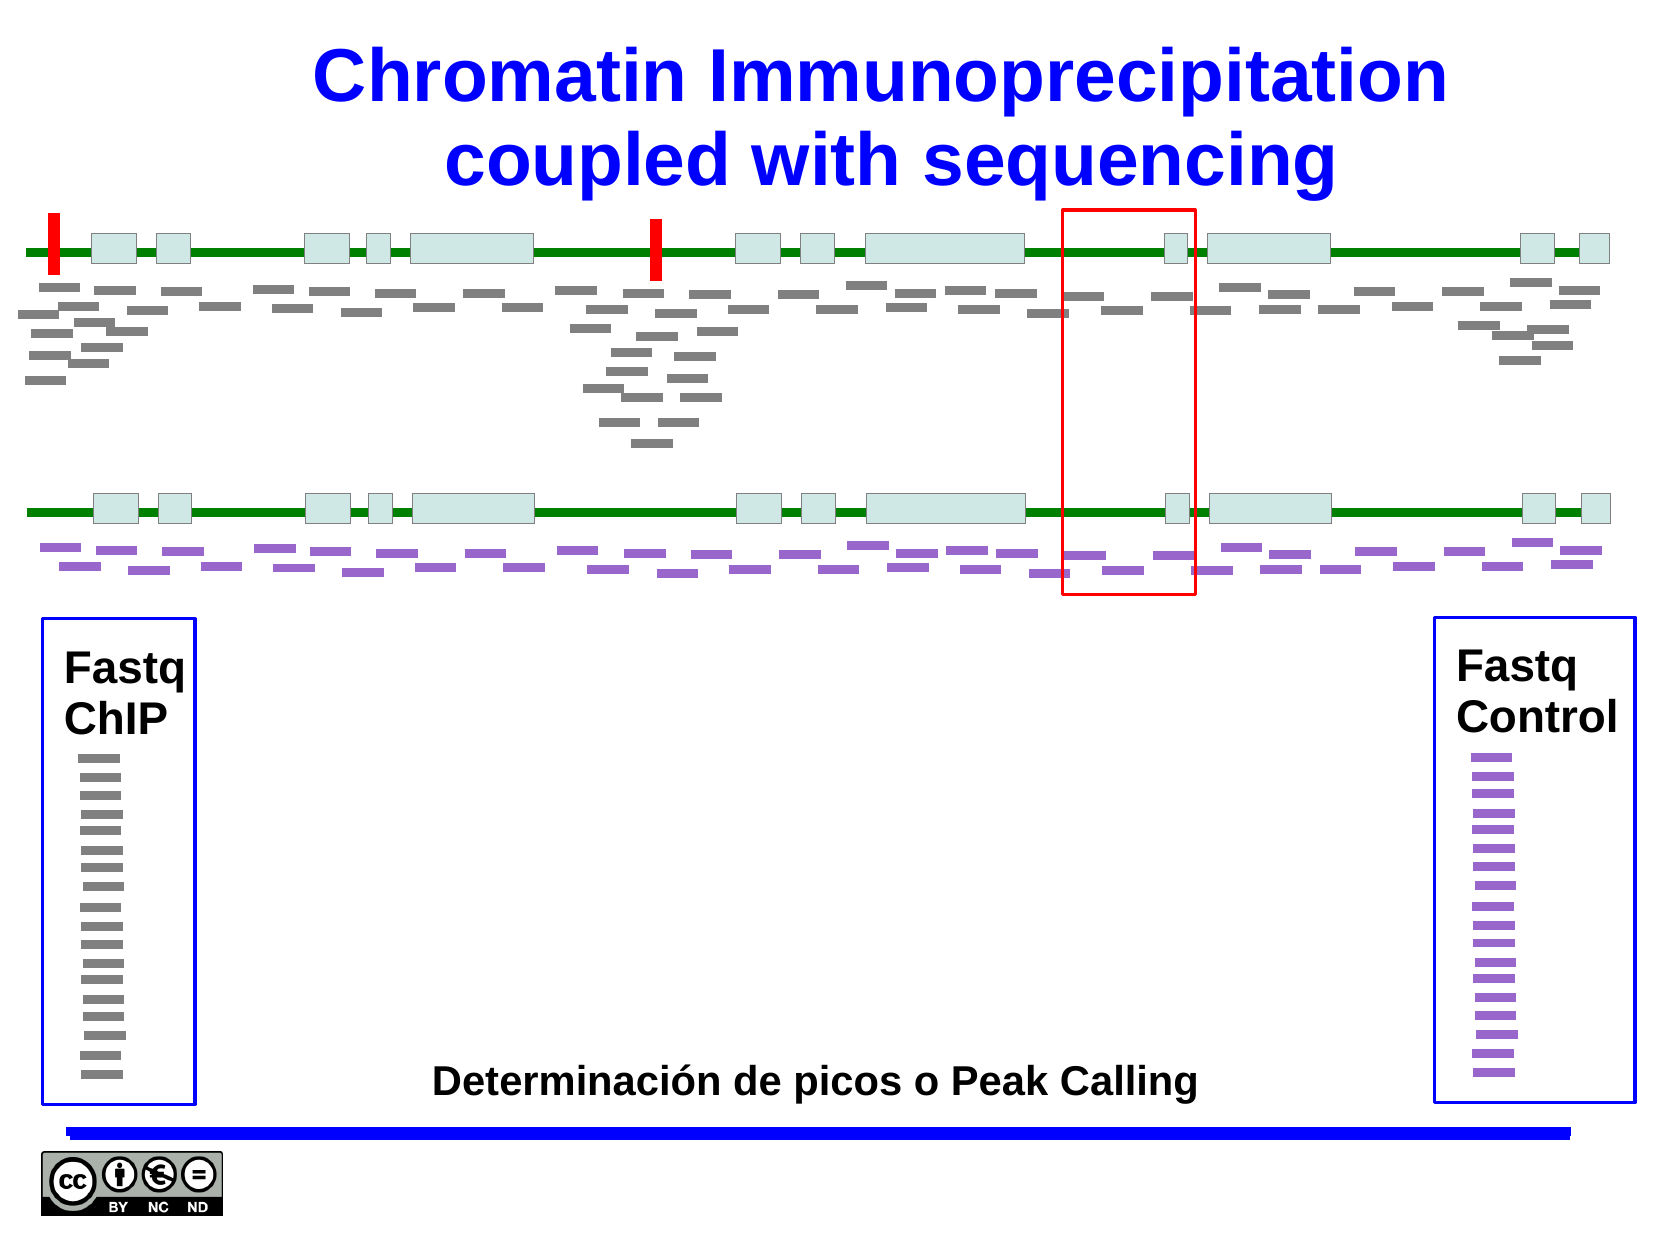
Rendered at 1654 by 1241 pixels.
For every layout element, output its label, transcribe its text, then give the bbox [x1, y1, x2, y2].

text_box [304, 233, 350, 264]
text_box [368, 493, 393, 524]
text_box Determinación de picos o Peak Calling [417, 1050, 1603, 1112]
text_box [158, 493, 192, 524]
text_box [866, 493, 1026, 524]
text_box [42, 618, 196, 1105]
text_box [93, 493, 139, 524]
text_box [865, 233, 1025, 264]
picture [41, 1151, 223, 1216]
text_box [1434, 617, 1636, 1103]
text_box [410, 233, 534, 264]
text_box [412, 493, 535, 524]
text_box Fastq Control [1441, 632, 1634, 750]
text_box Fastq ChIP [49, 634, 214, 752]
text_box [1581, 493, 1611, 524]
text_box [156, 233, 191, 264]
text_box [366, 233, 391, 264]
text_box [1522, 493, 1556, 524]
title Chromatin Immunoprecipitation coupled with sequencing [147, 13, 1636, 222]
text_box [305, 493, 351, 524]
text_box [1579, 233, 1610, 264]
text_box [735, 233, 781, 264]
text_box [1207, 233, 1331, 264]
text_box [91, 233, 137, 264]
text_box [1520, 233, 1555, 264]
text_box [800, 233, 835, 264]
text_box [1209, 493, 1332, 524]
text_box [801, 493, 836, 524]
text_box [736, 493, 782, 524]
text_box [1062, 210, 1196, 595]
